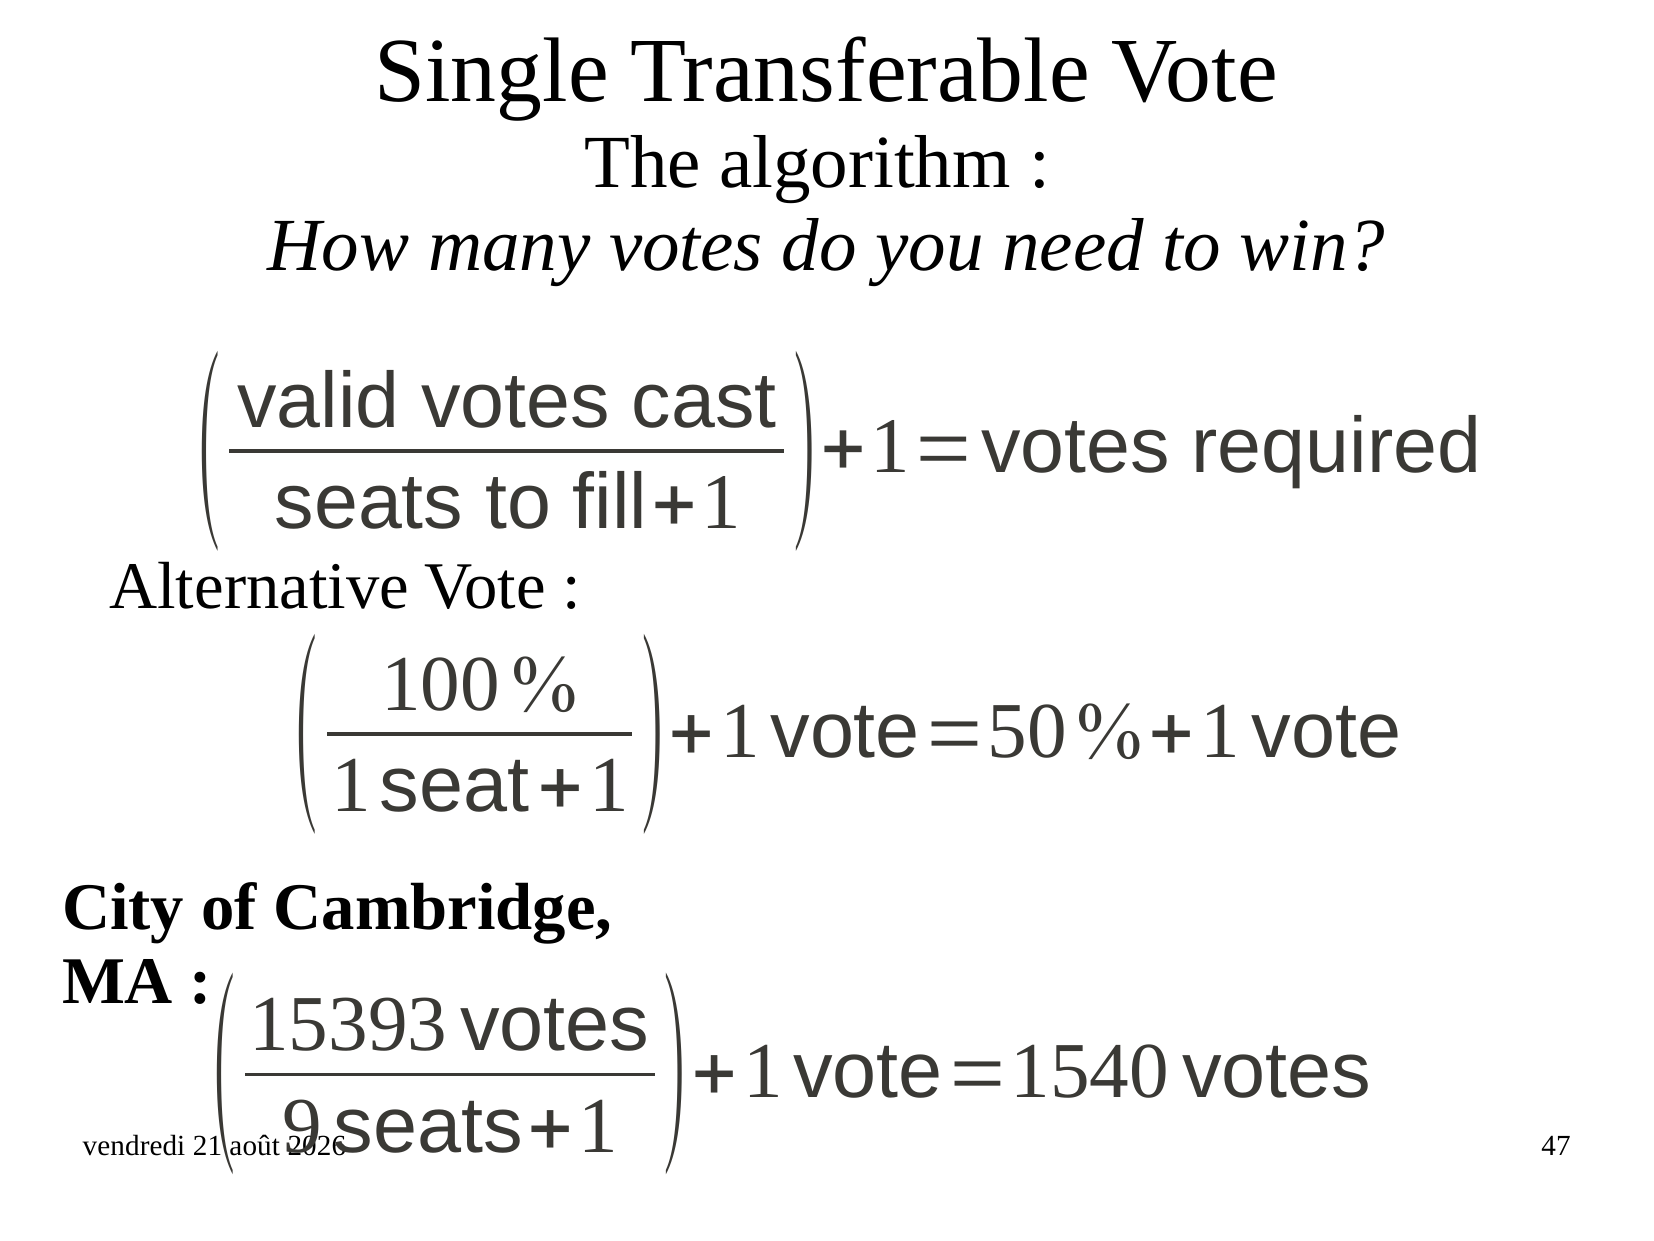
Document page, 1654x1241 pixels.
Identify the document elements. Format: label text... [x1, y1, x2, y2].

title Single Transferable Vote The algorithm : How many votes do you need to win? [82, 19, 1571, 287]
chart [204, 969, 1379, 1180]
chart [286, 630, 1408, 839]
chart [188, 346, 1487, 556]
text_box Alternative Vote : [94, 541, 636, 631]
text_box City of Cambridge, MA : [47, 862, 790, 1026]
